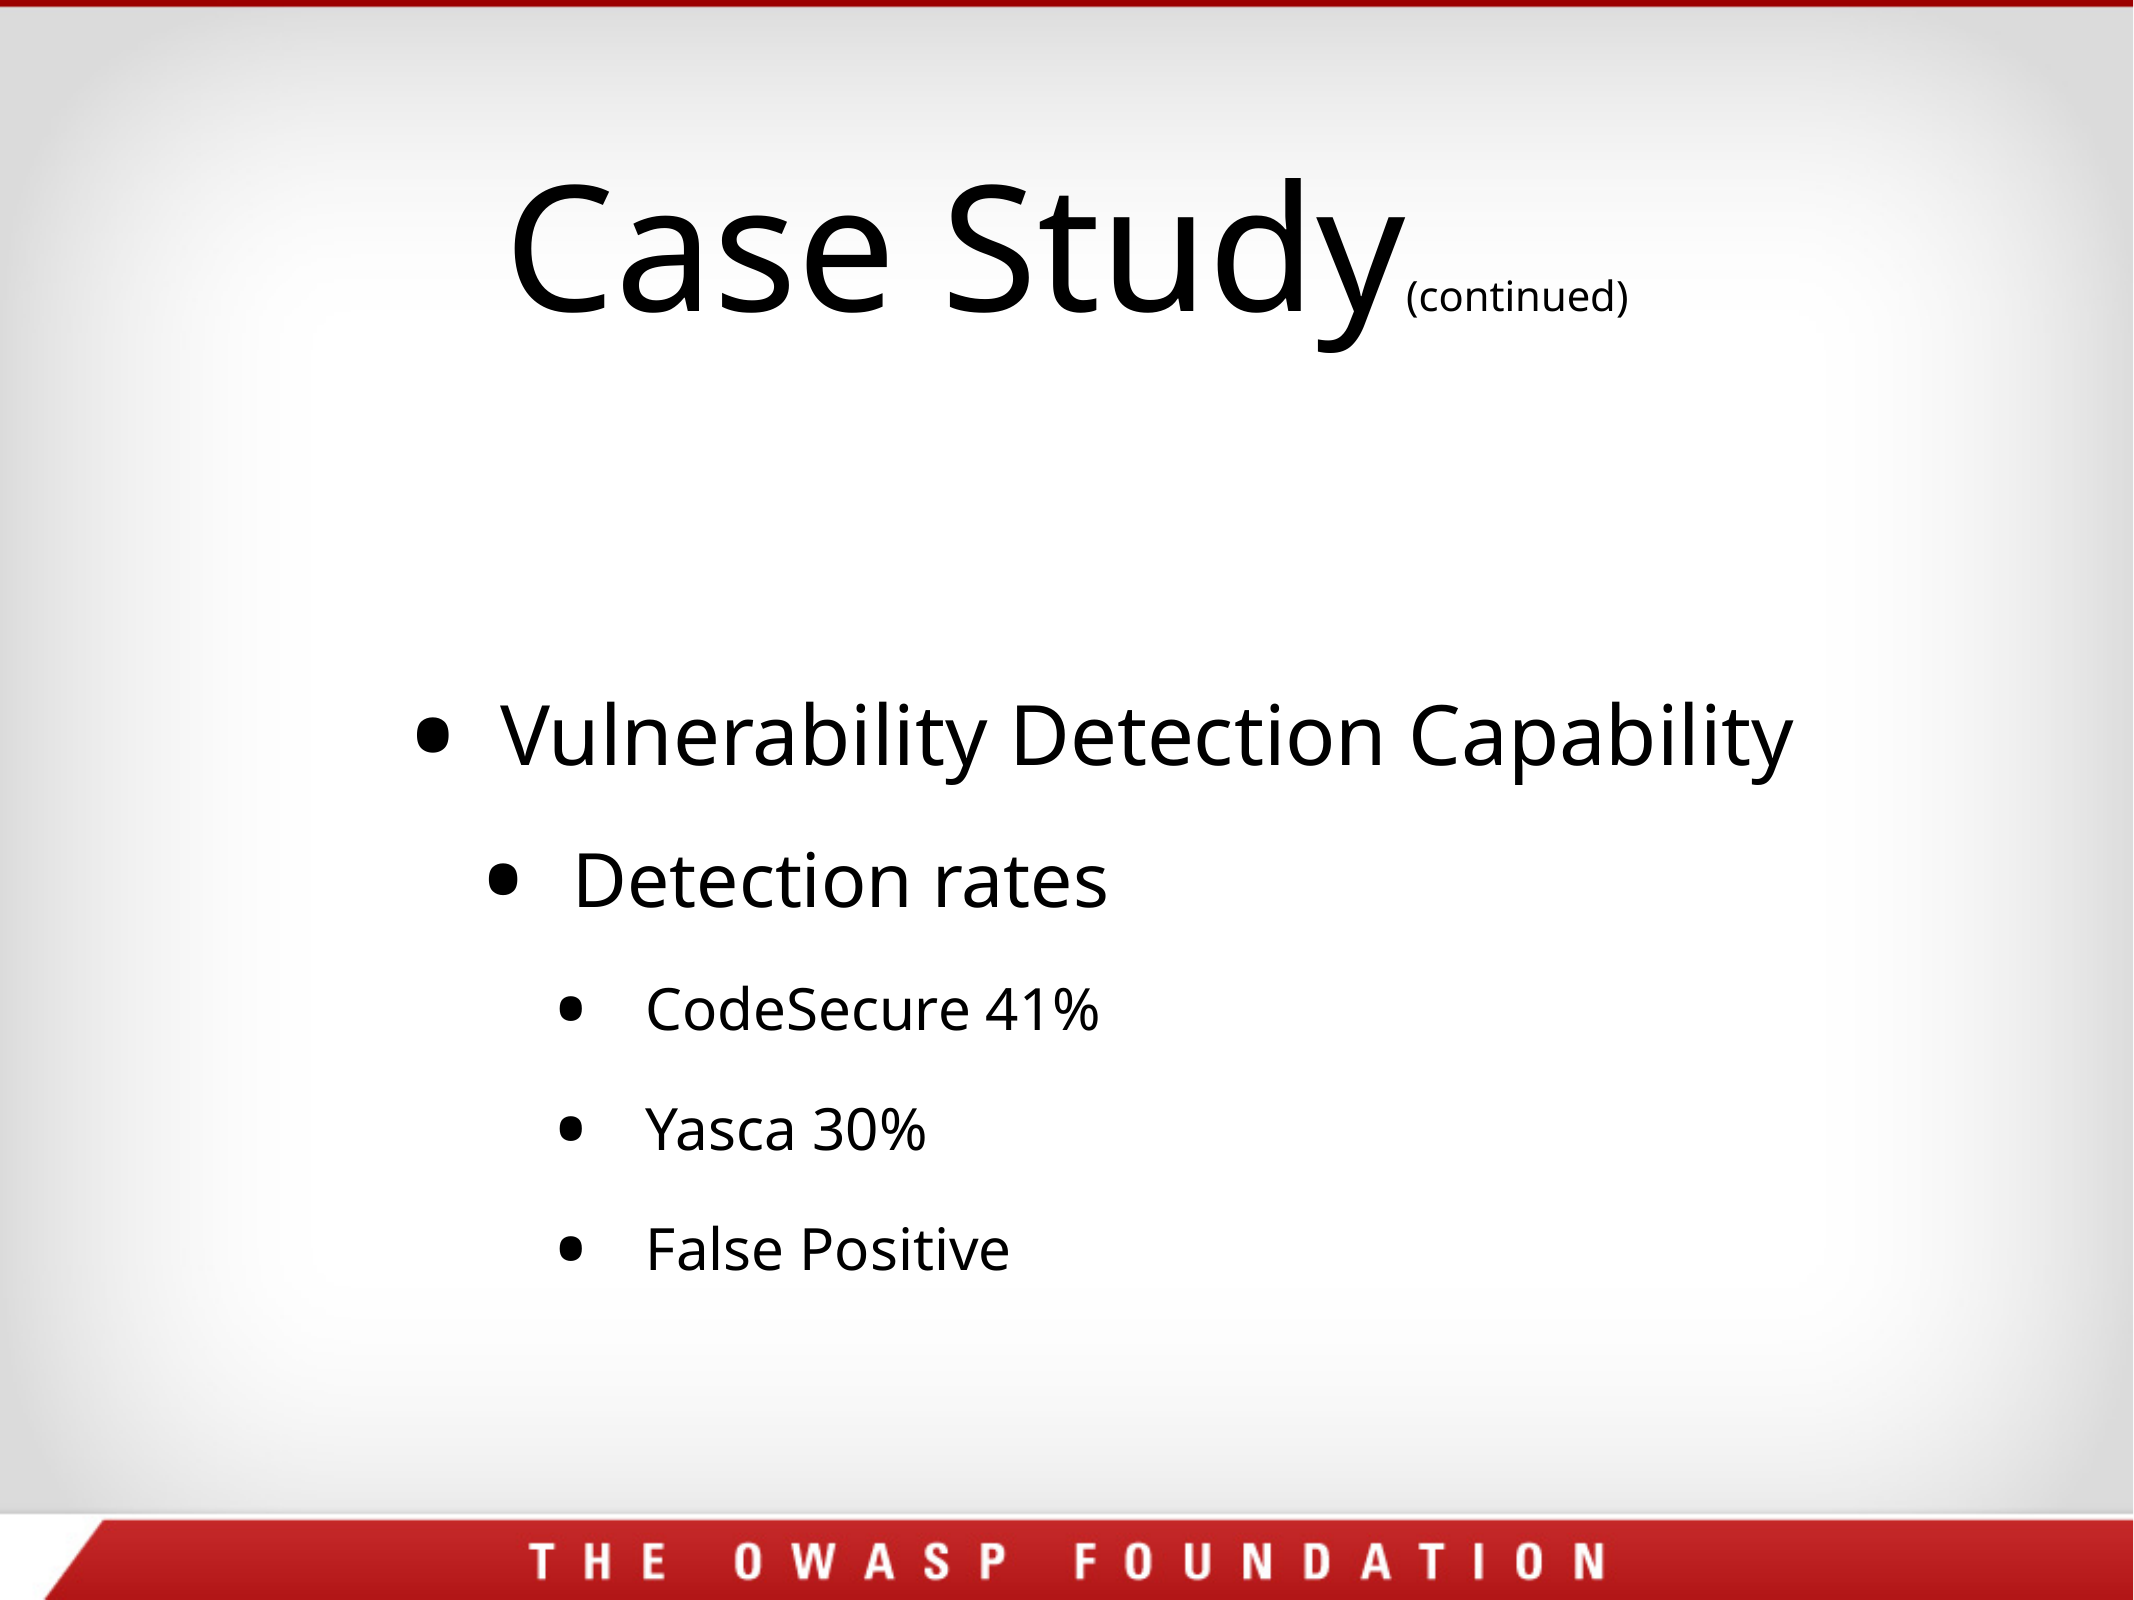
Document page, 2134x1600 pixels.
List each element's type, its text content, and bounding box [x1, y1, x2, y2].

list Vulnerability Detection Capability Detection rates CodeSecure 41% Yasca 30% False Positive [208, 454, 1925, 1510]
title Case Study(continued) [208, 22, 1925, 454]
picture [0, 0, 2134, 1600]
